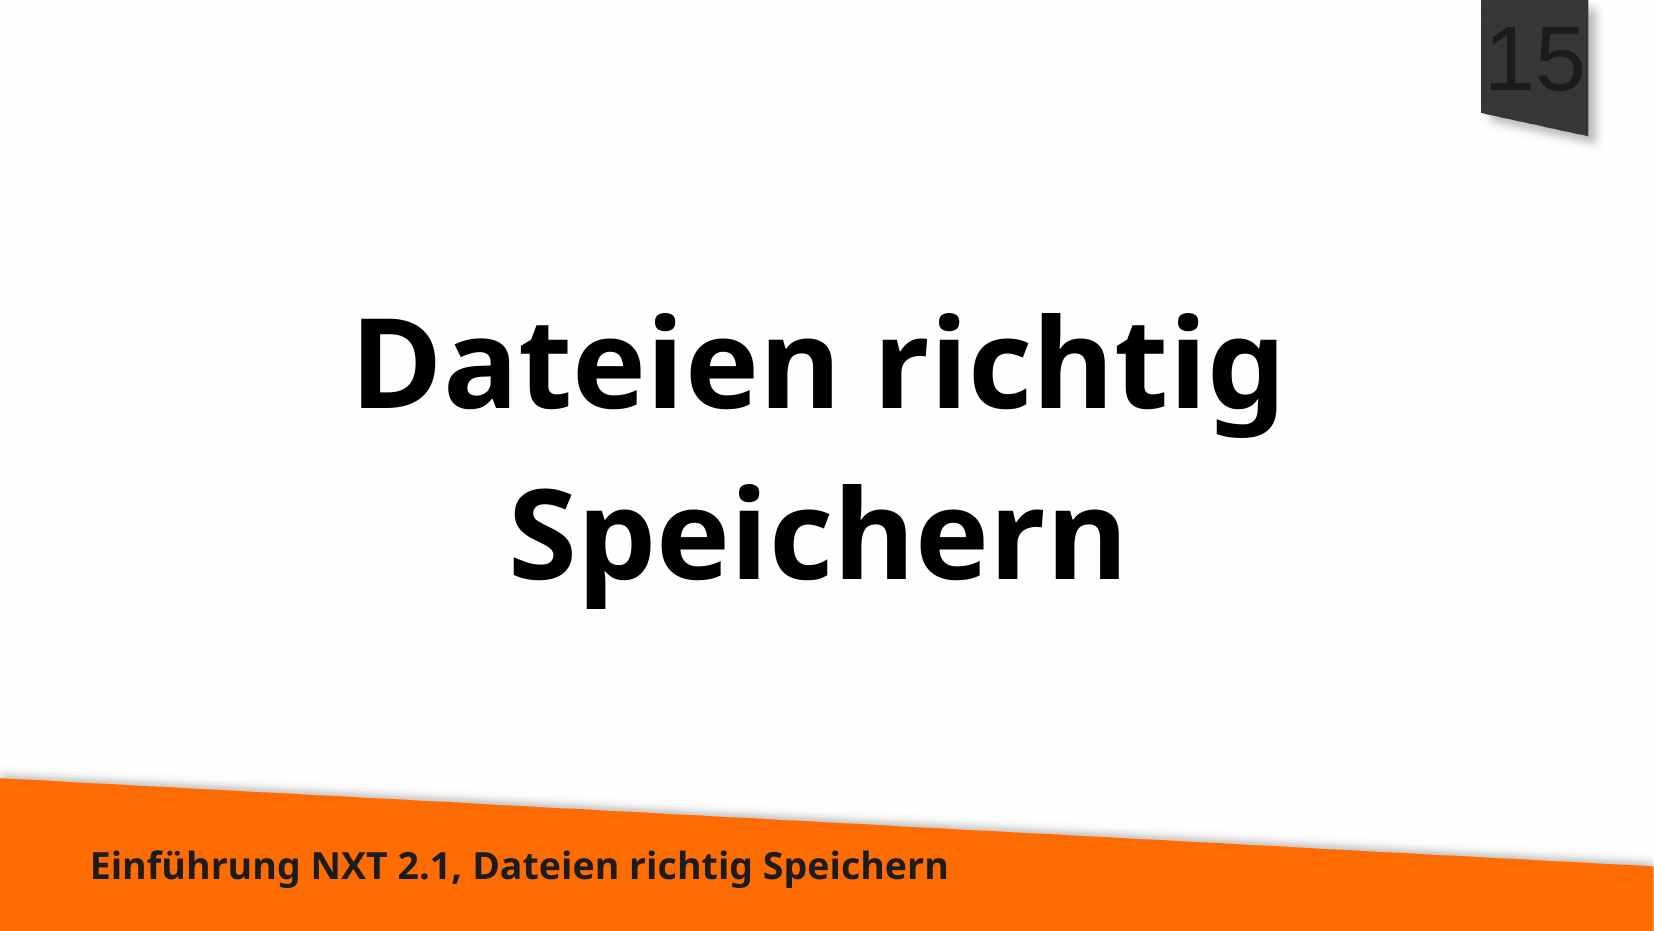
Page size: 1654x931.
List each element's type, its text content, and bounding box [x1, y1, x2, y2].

title Dateien richtig Speichern [75, 365, 1564, 526]
text_box 15 [1462, 0, 1609, 151]
picture [0, 0, 1654, 931]
text_box Einführung NXT 2.1, Dateien richtig Speichern [75, 832, 1201, 901]
